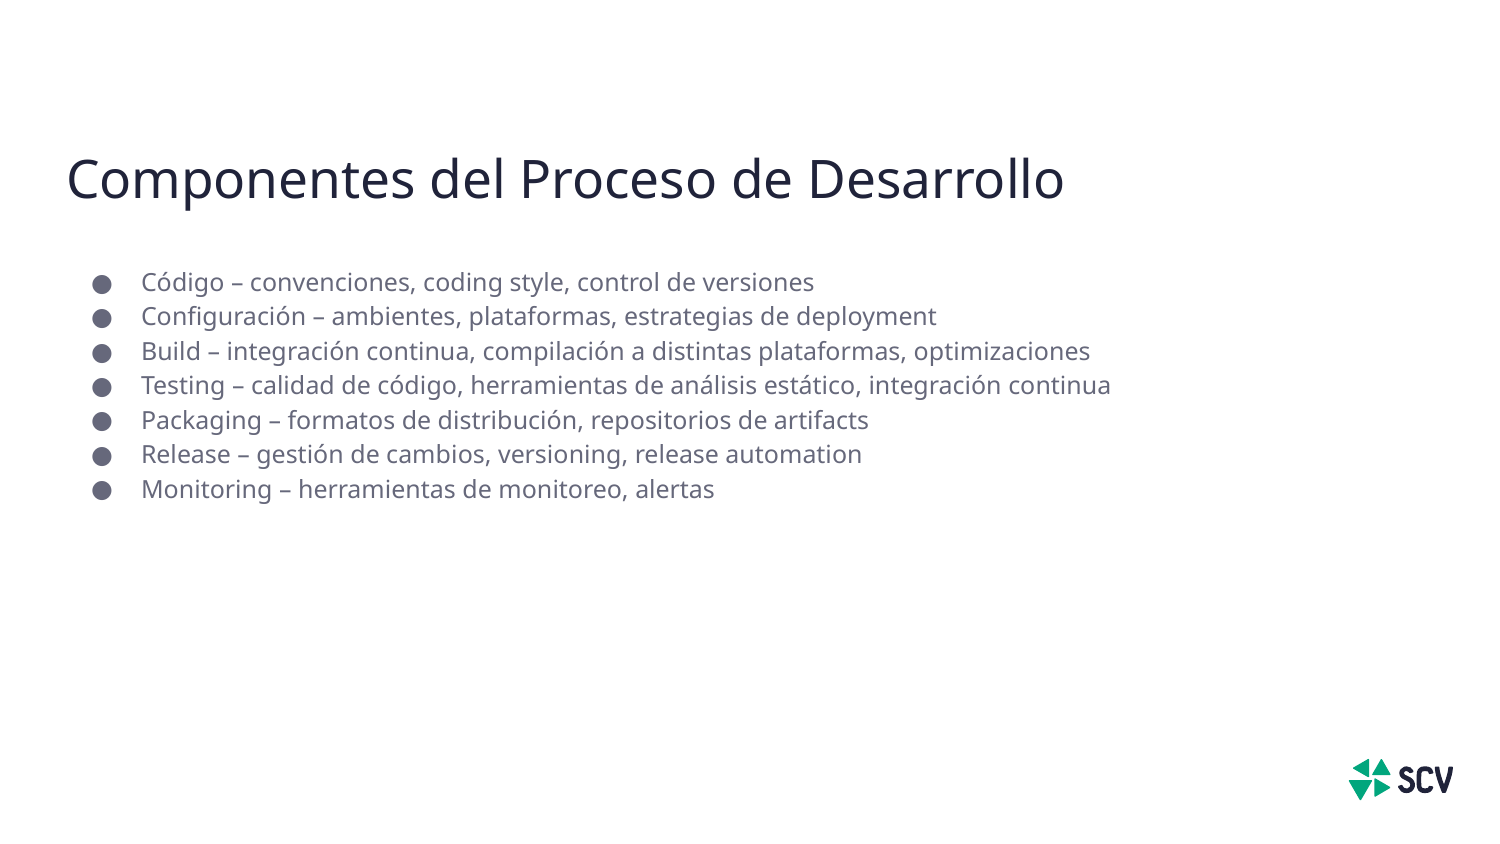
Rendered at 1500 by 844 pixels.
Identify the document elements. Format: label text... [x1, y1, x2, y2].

list Código – convenciones, coding style, control de versiones Configuración – ambientes, plataformas, estrategias de deployment Build – integración continua, compilación a distintas plataformas, optimizaciones Testing – calidad de código, herramientas de análisis estático, integración continua Packaging – formatos de distribución, repositorios de artifacts Release – gestión de cambios, versioning, release automation Monitoring – herramientas de monitoreo, alertas [51, 247, 1335, 752]
title Componentes del Proceso de Desarrollo [51, 130, 1324, 225]
